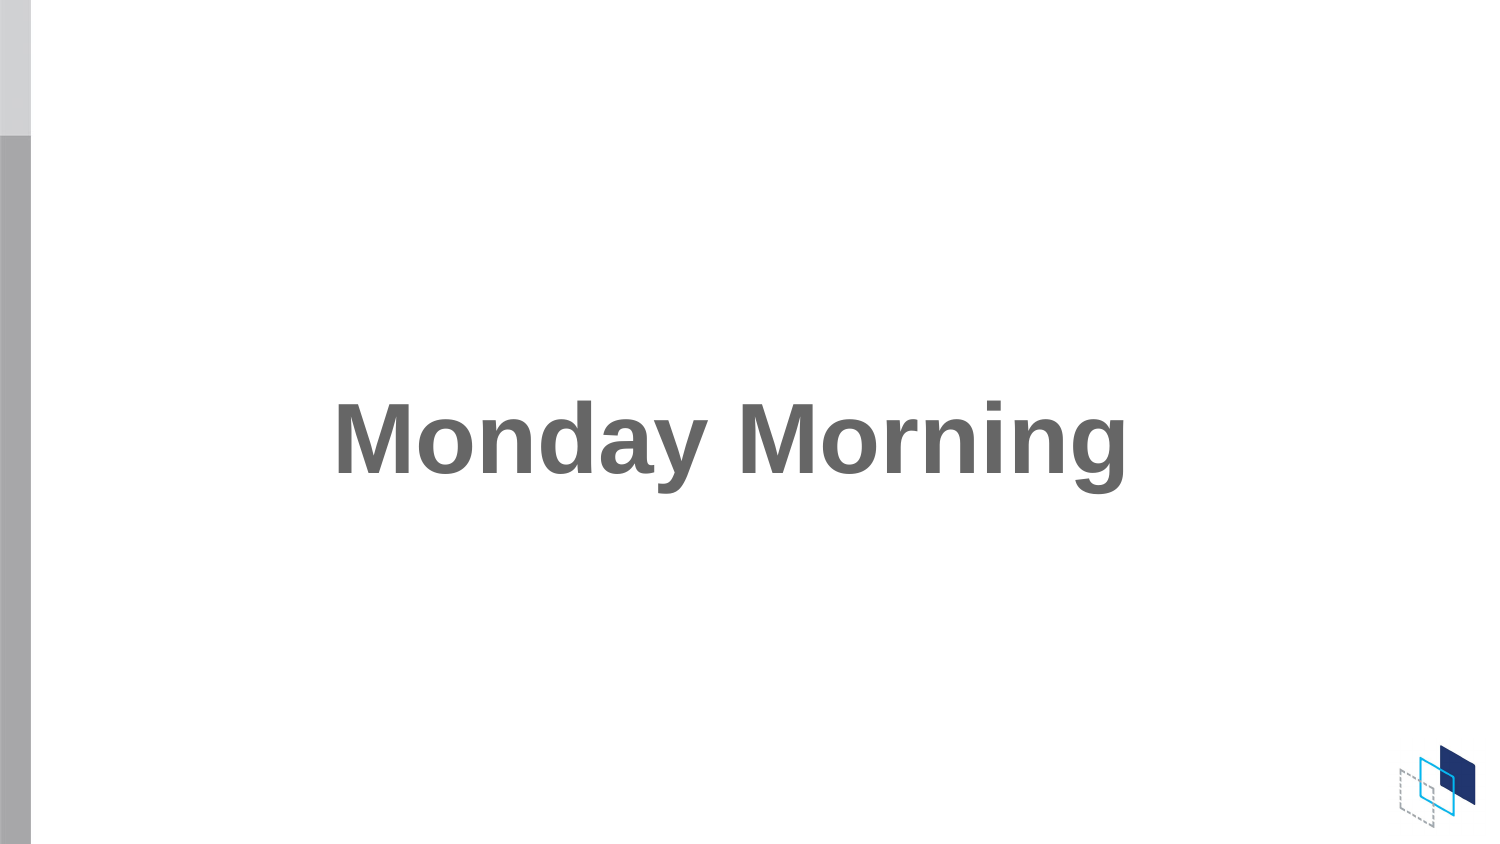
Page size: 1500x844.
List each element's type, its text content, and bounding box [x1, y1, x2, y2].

picture [0, 0, 37, 844]
picture [1388, 738, 1486, 836]
list Monday Morning [75, 127, 1389, 739]
